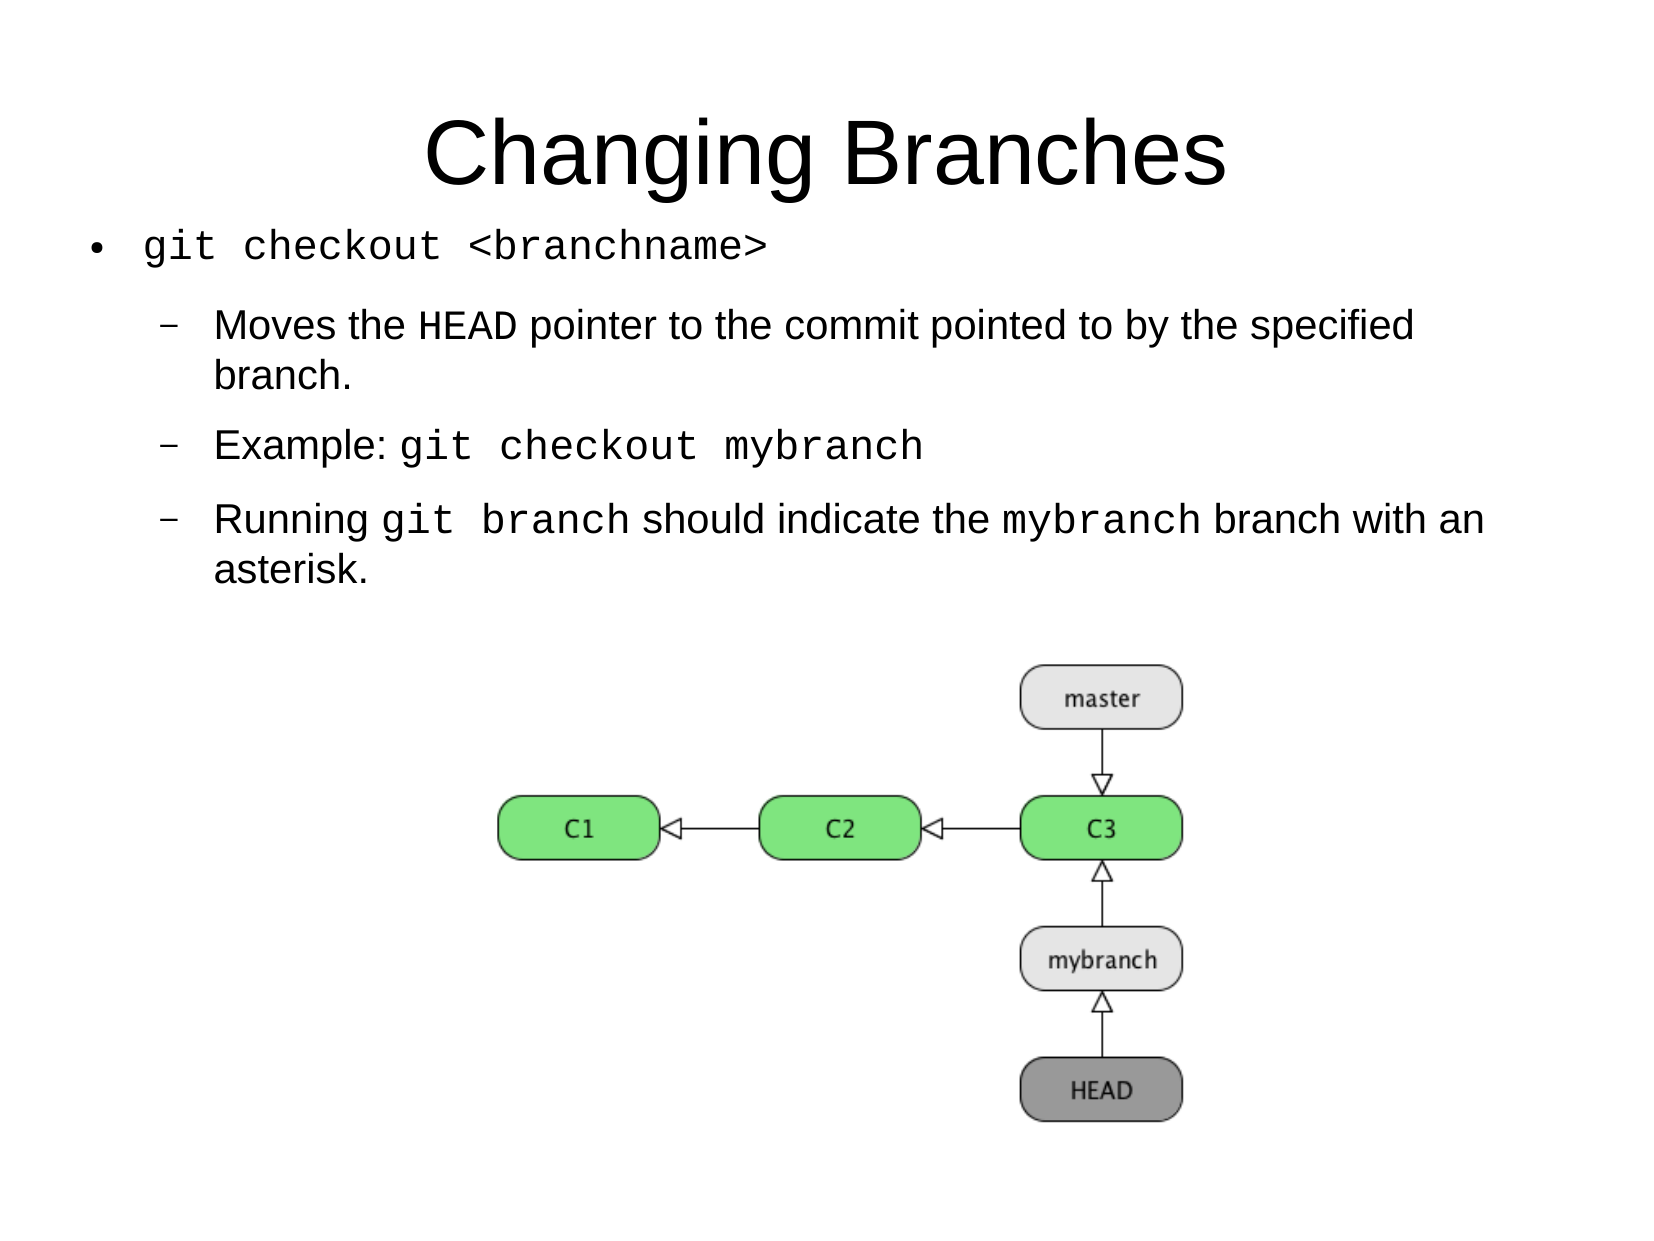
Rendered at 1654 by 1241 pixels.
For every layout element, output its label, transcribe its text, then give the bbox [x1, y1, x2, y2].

title Changing Branches [82, 49, 1571, 257]
picture [465, 632, 1216, 1156]
list git checkout <branchname> Moves the HEAD pointer to the commit pointed to by the specified branch. Example: git checkout mybranch Running git branch should indicate the mybranch branch with an asterisk. [71, 225, 1561, 1044]
